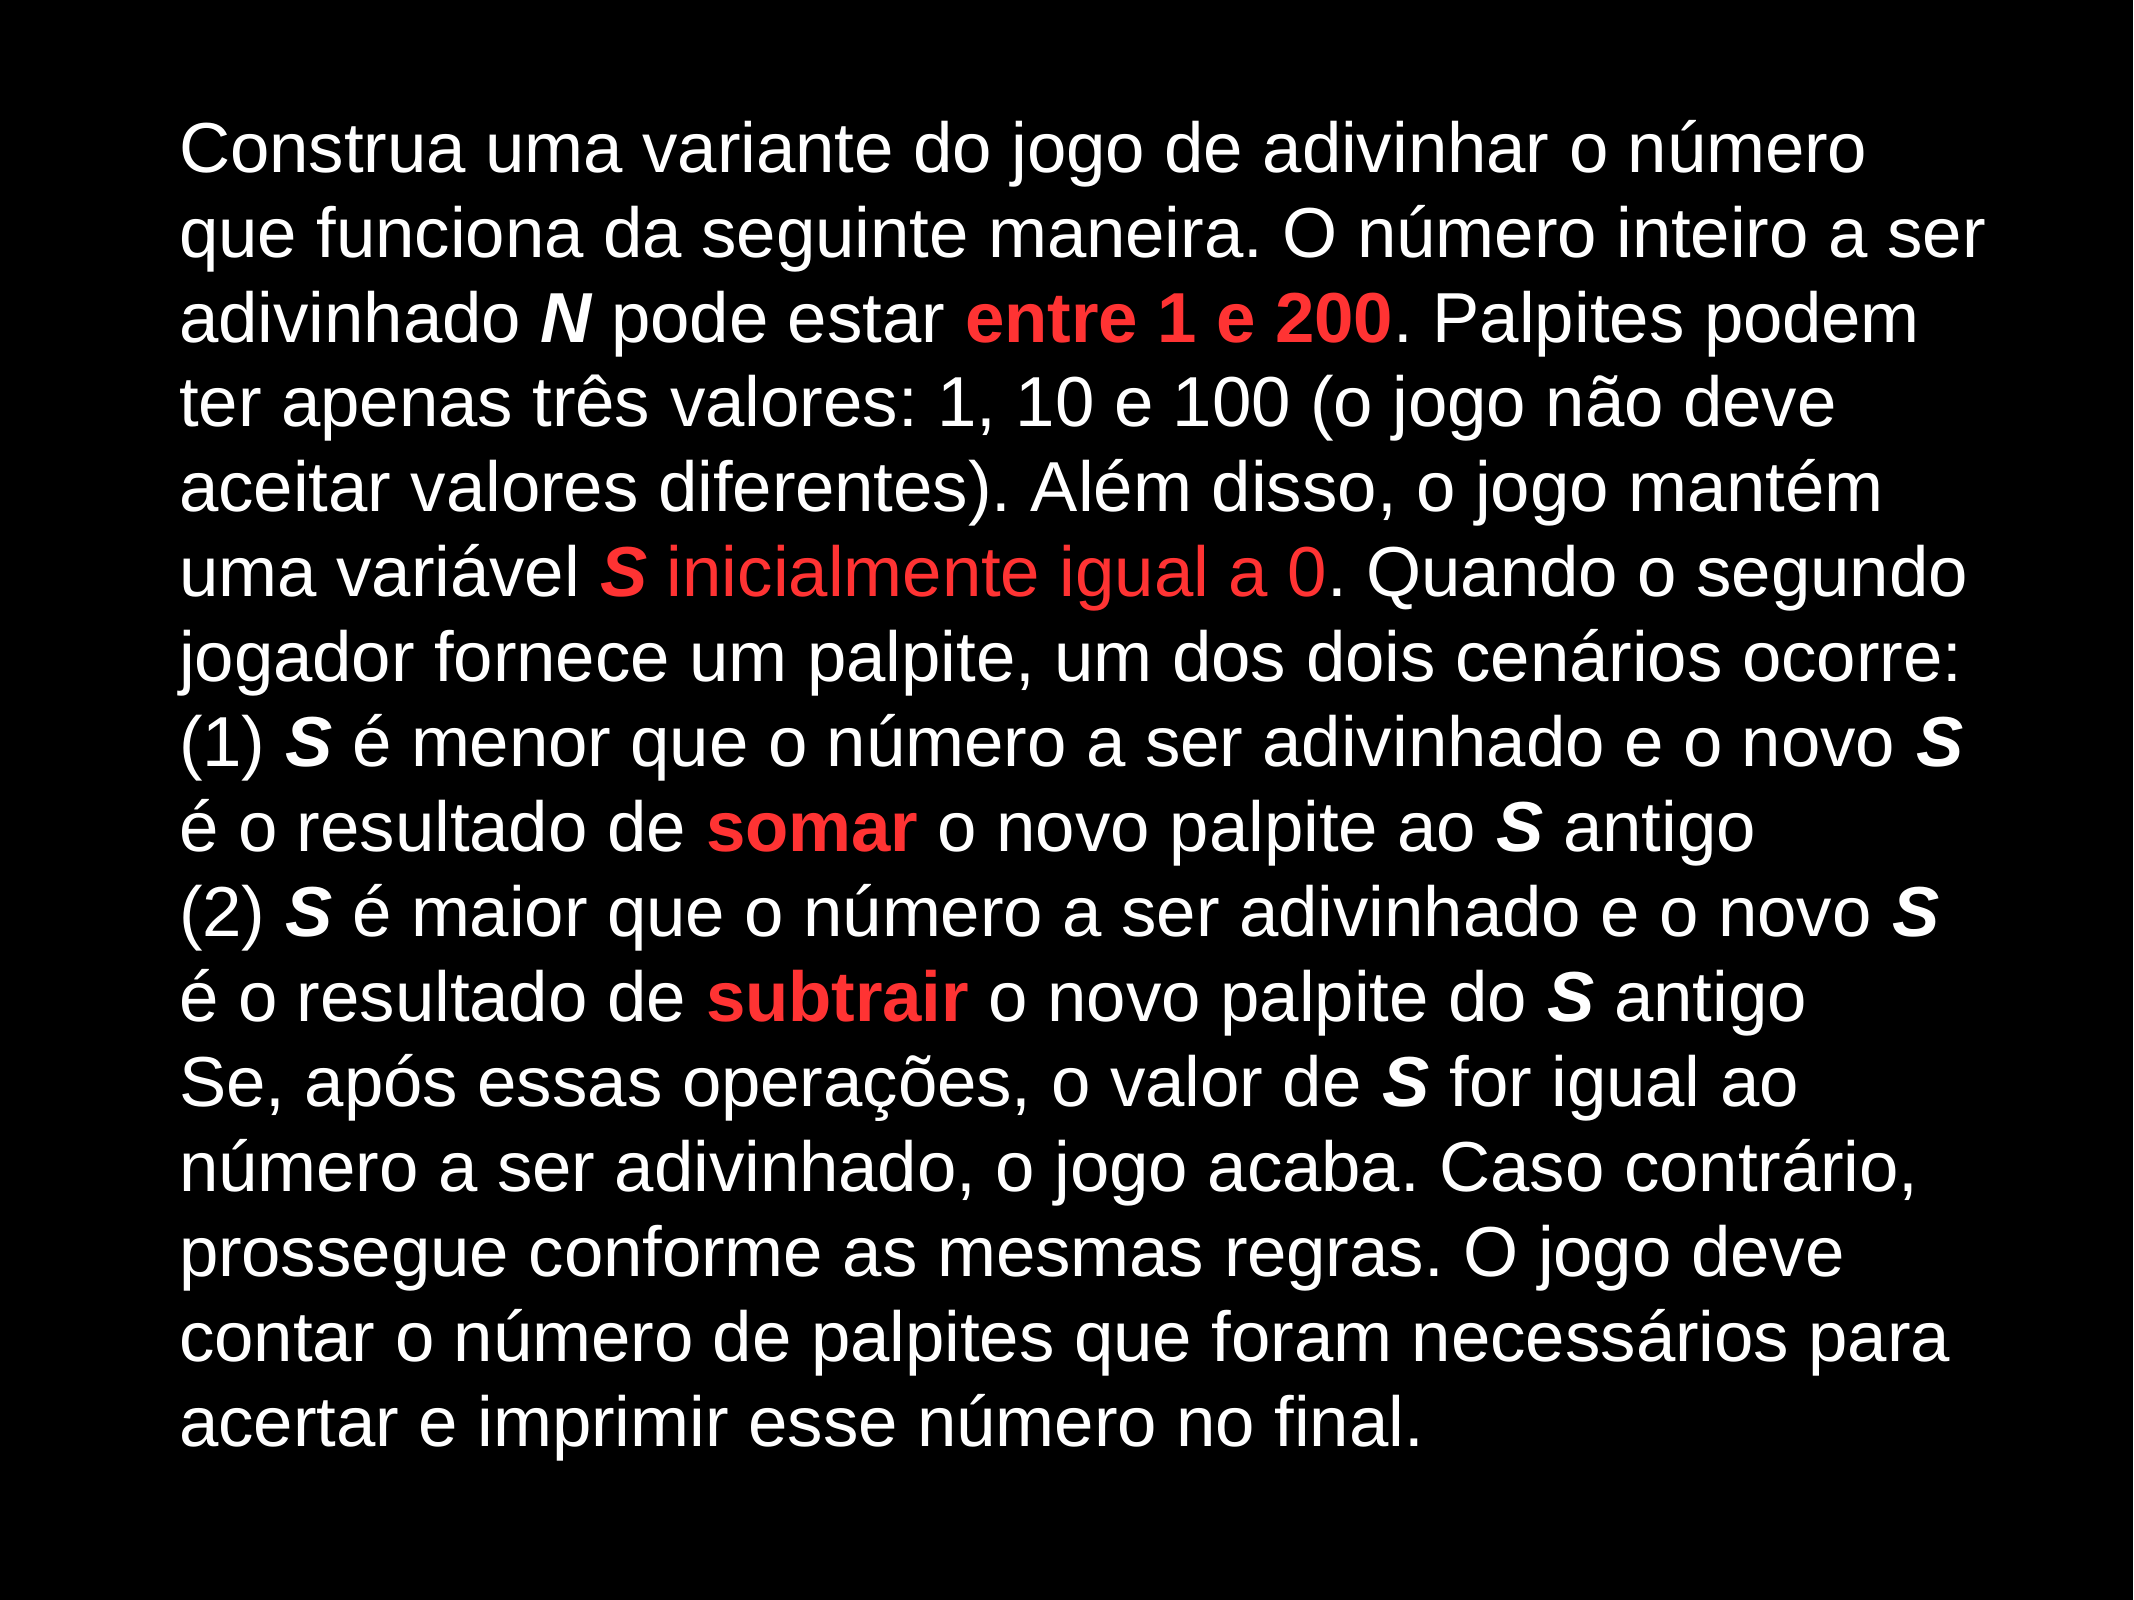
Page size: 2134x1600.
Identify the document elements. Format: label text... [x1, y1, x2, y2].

title Construa uma variante do jogo de adivinhar o número que funciona da seguinte maneira. O número inteiro a ser adivinhado N pode estar entre 1 e 200. Palpites podem ter apenas três valores: 1, 10 e 100 (o jogo não deve aceitar valores diferentes). Além disso, o jogo mantém uma variável S inicialmente igual a 0. Quando o segundo jogador fornece um palpite, um dos dois cenários ocorre: (1) S é menor que o número a ser adivinhado e o novo S é o resultado de somar o novo palpite ao S antigo (2) S é maior que o número a ser adivinhado e o novo S é o resultado de subtrair o novo palpite do S antigo Se, após essas operações, o valor de S for igual ao número a ser adivinhado, o jogo acaba. Caso contrário, prossegue conforme as mesmas regras. O jogo deve contar o número de palpites que foram necessários para acertar e imprimir esse número no final. [179, 98, 1990, 1463]
